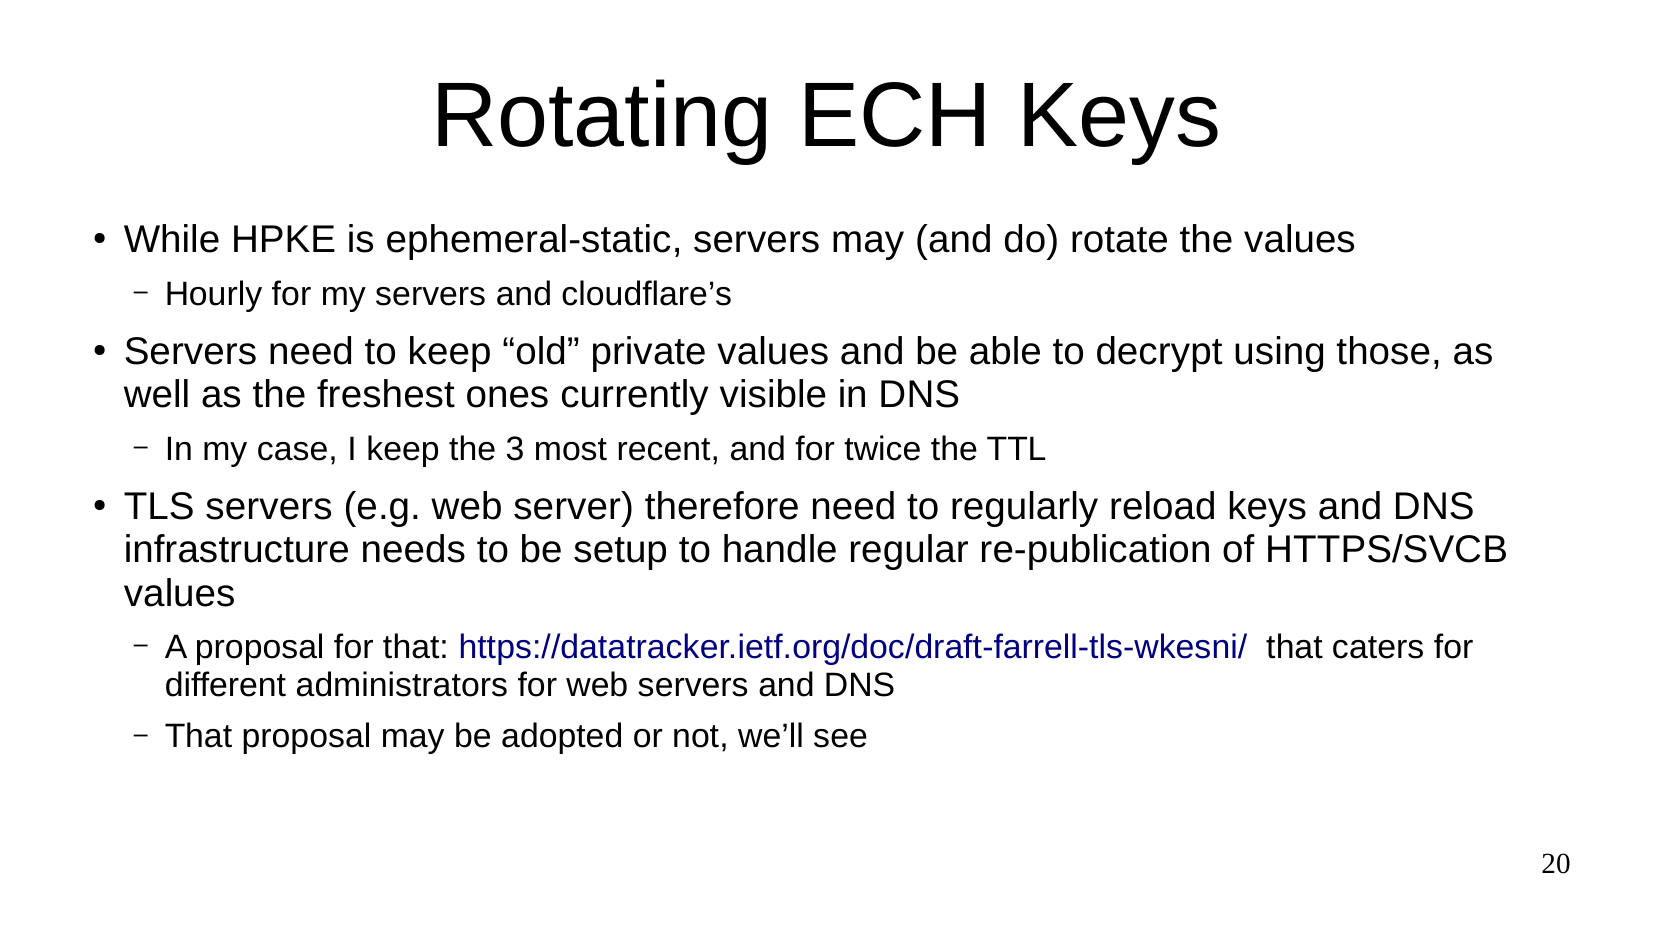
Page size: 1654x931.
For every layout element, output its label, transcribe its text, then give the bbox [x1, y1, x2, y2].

title Rotating ECH Keys [82, 37, 1571, 193]
list While HPKE is ephemeral-static, servers may (and do) rotate the values Hourly for my servers and cloudflare’s Servers need to keep “old” private values and be able to decrypt using those, as well as the freshest ones currently visible in DNS In my case, I keep the 3 most recent, and for twice the TTL TLS servers (e.g. web server) therefore need to regularly reload keys and DNS infrastructure needs to be setup to handle regular re-publication of HTTPS/SVCB values A proposal for that: https://datatracker.ietf.org/doc/draft-farrell-tls-wkesni/ that caters for different administrators for web servers and DNS That proposal may be adopted or not, we’ll see [82, 217, 1571, 758]
